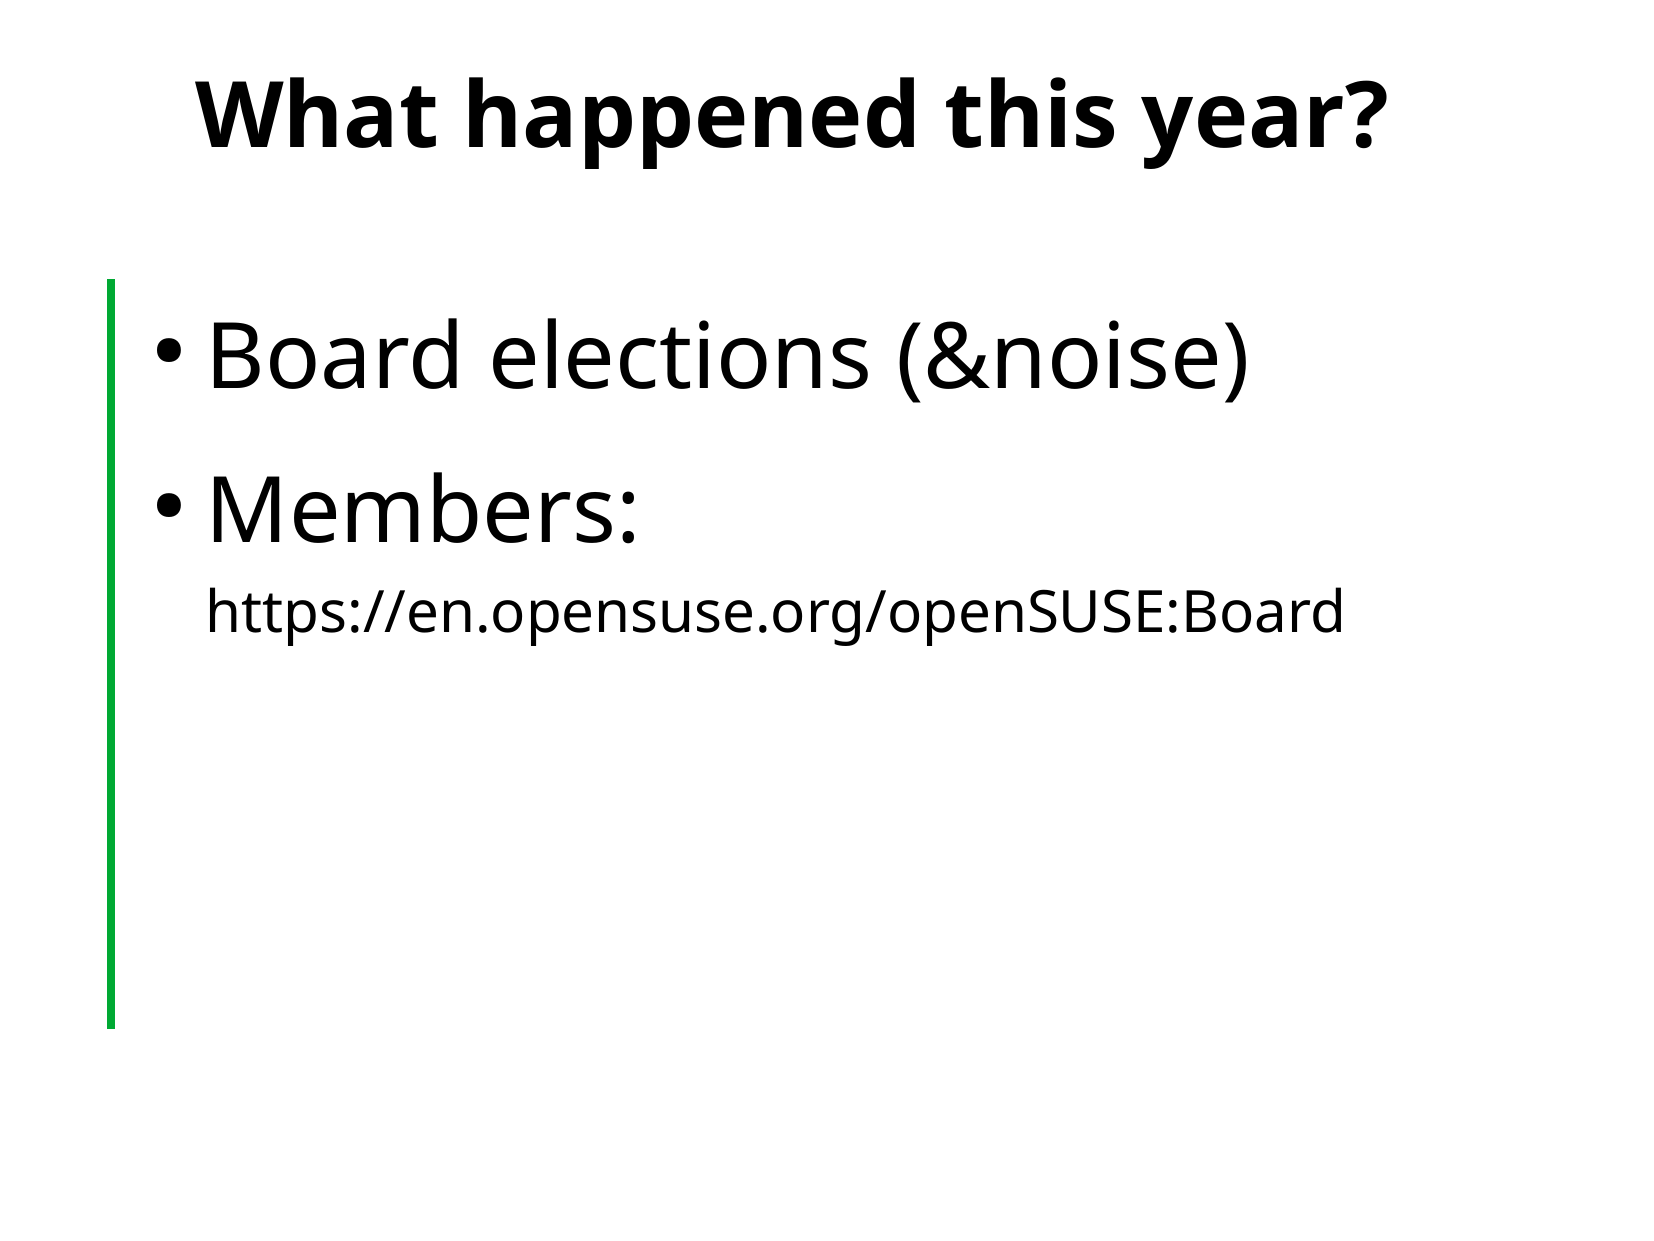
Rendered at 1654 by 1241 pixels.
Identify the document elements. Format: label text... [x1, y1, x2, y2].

list Board elections (&noise) Members: https://en.opensuse.org/openSUSE:Board [135, 290, 1621, 1010]
title What happened this year? [195, 8, 1621, 216]
